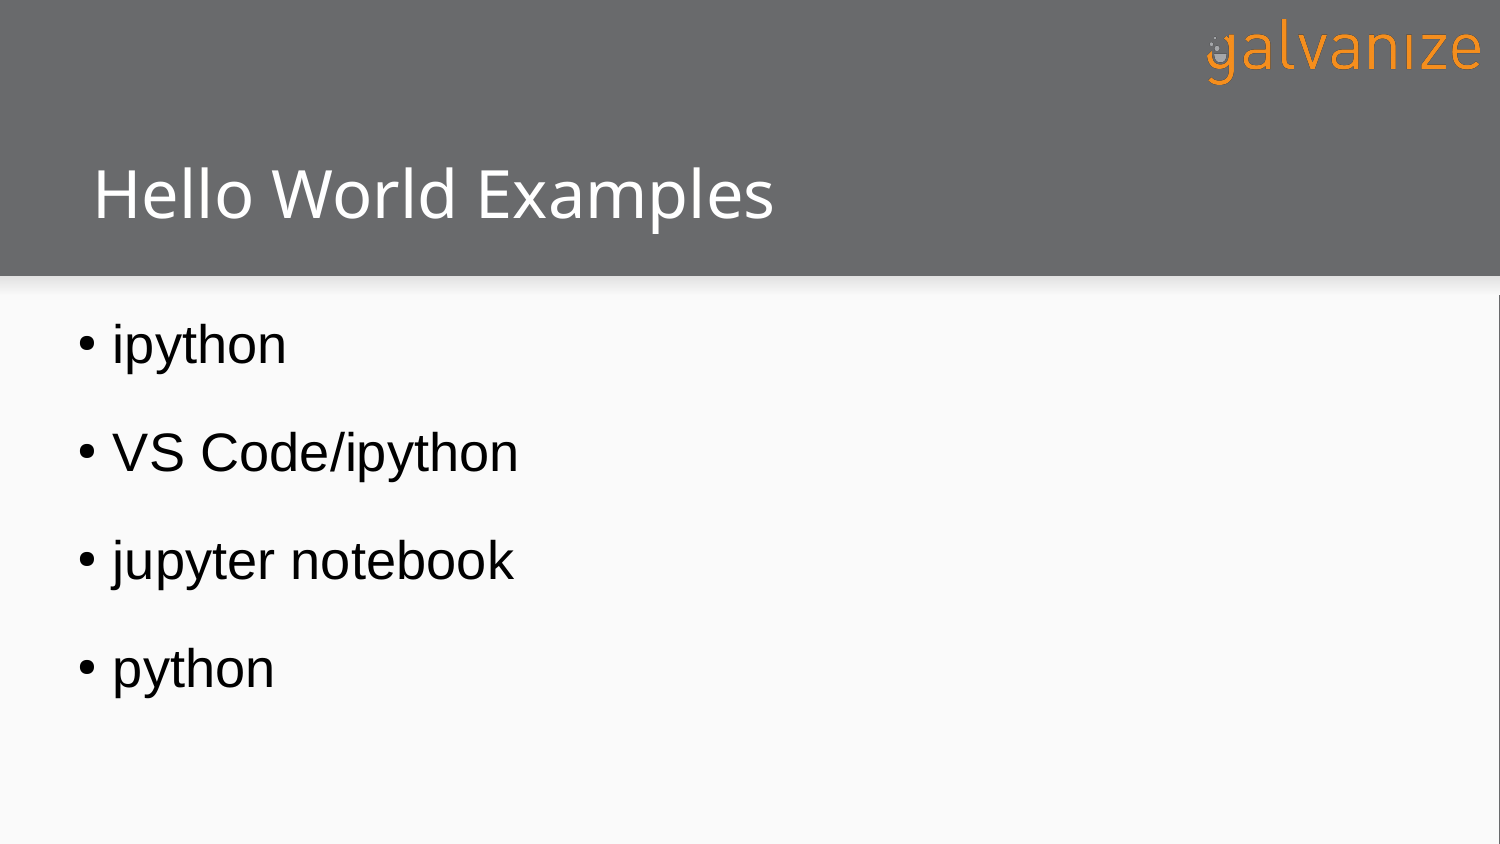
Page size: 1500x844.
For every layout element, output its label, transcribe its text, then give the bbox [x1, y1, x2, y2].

subtitle ipython VS Code/ipython jupyter notebook python [77, 314, 1427, 760]
title Hello World Examples [77, 121, 1427, 248]
picture [1207, 19, 1480, 85]
